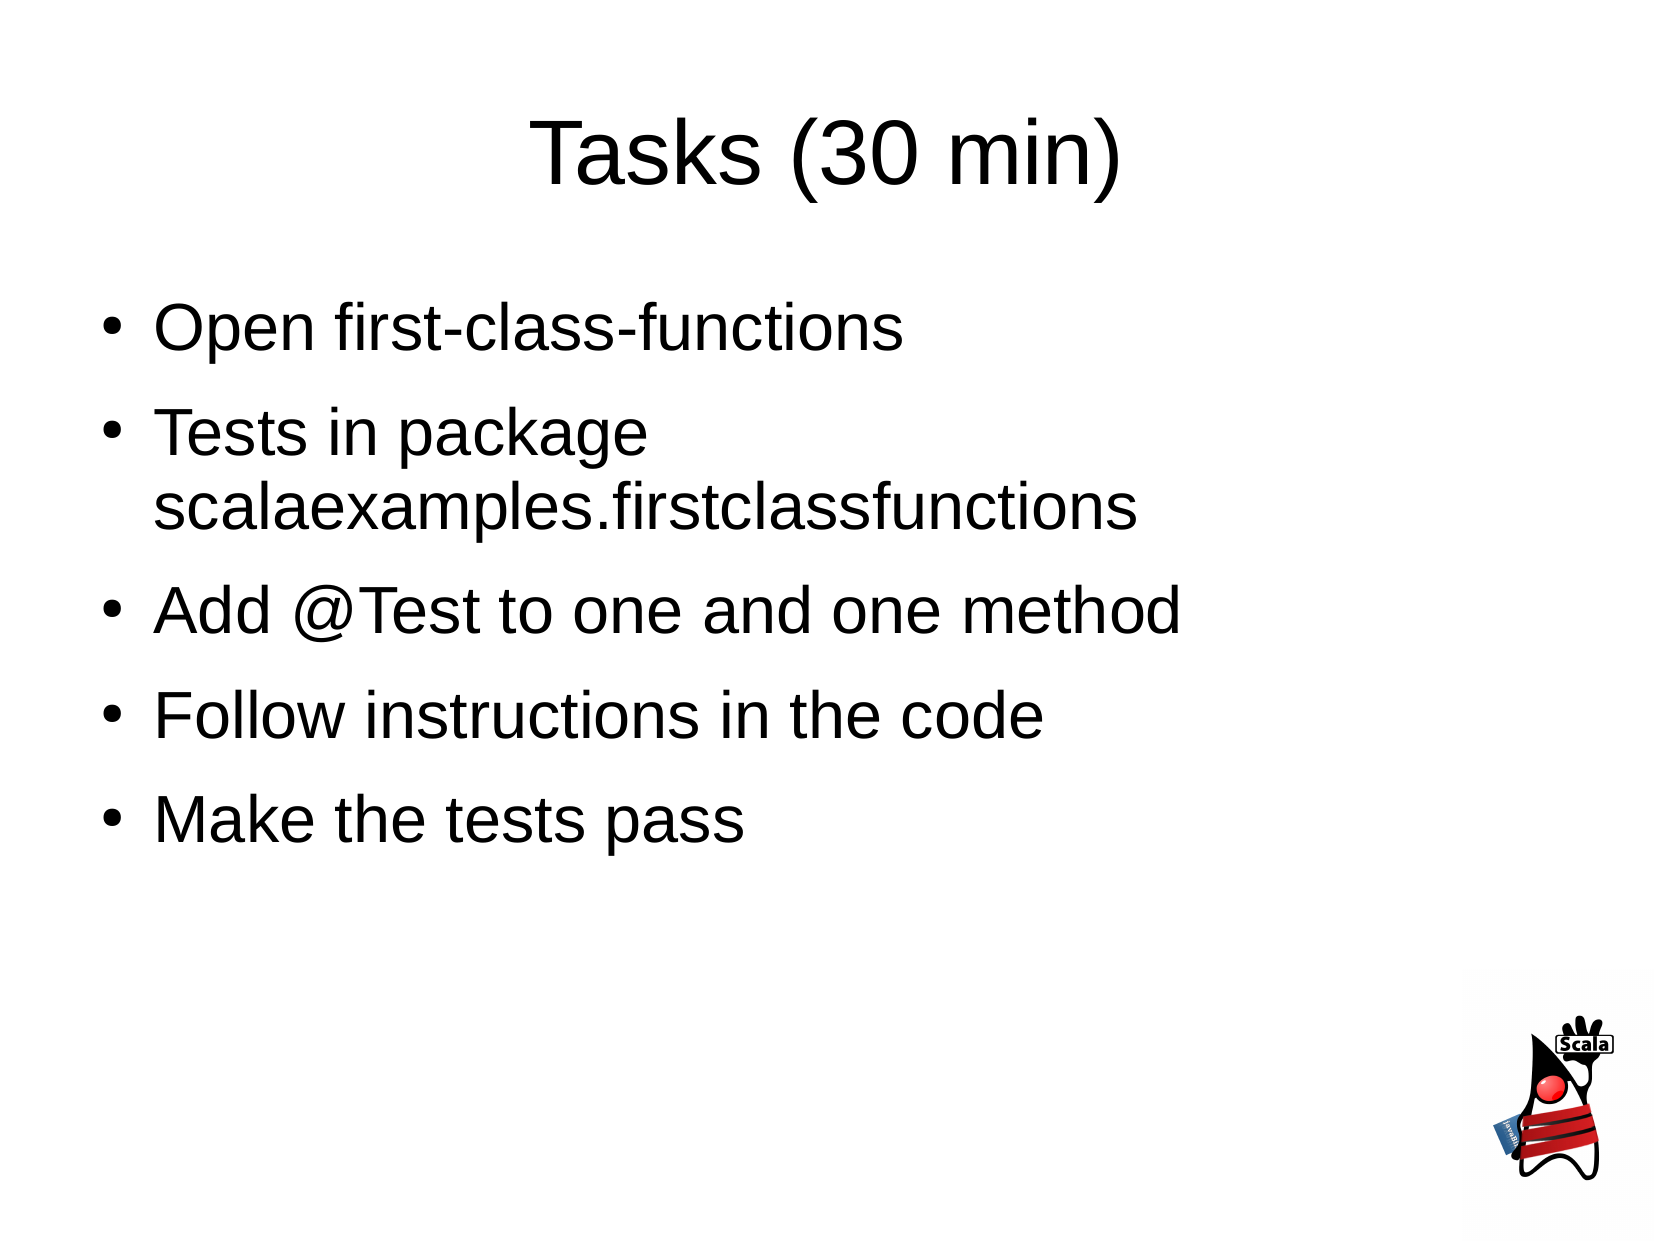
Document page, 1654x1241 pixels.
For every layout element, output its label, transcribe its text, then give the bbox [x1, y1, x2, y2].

picture [1462, 969, 1654, 1241]
title Tasks (30 min) [82, 49, 1571, 257]
list Open first-class-functions Tests in package scalaexamples.firstclassfunctions Add @Test to one and one method Follow instructions in the code Make the tests pass [82, 290, 1571, 1109]
